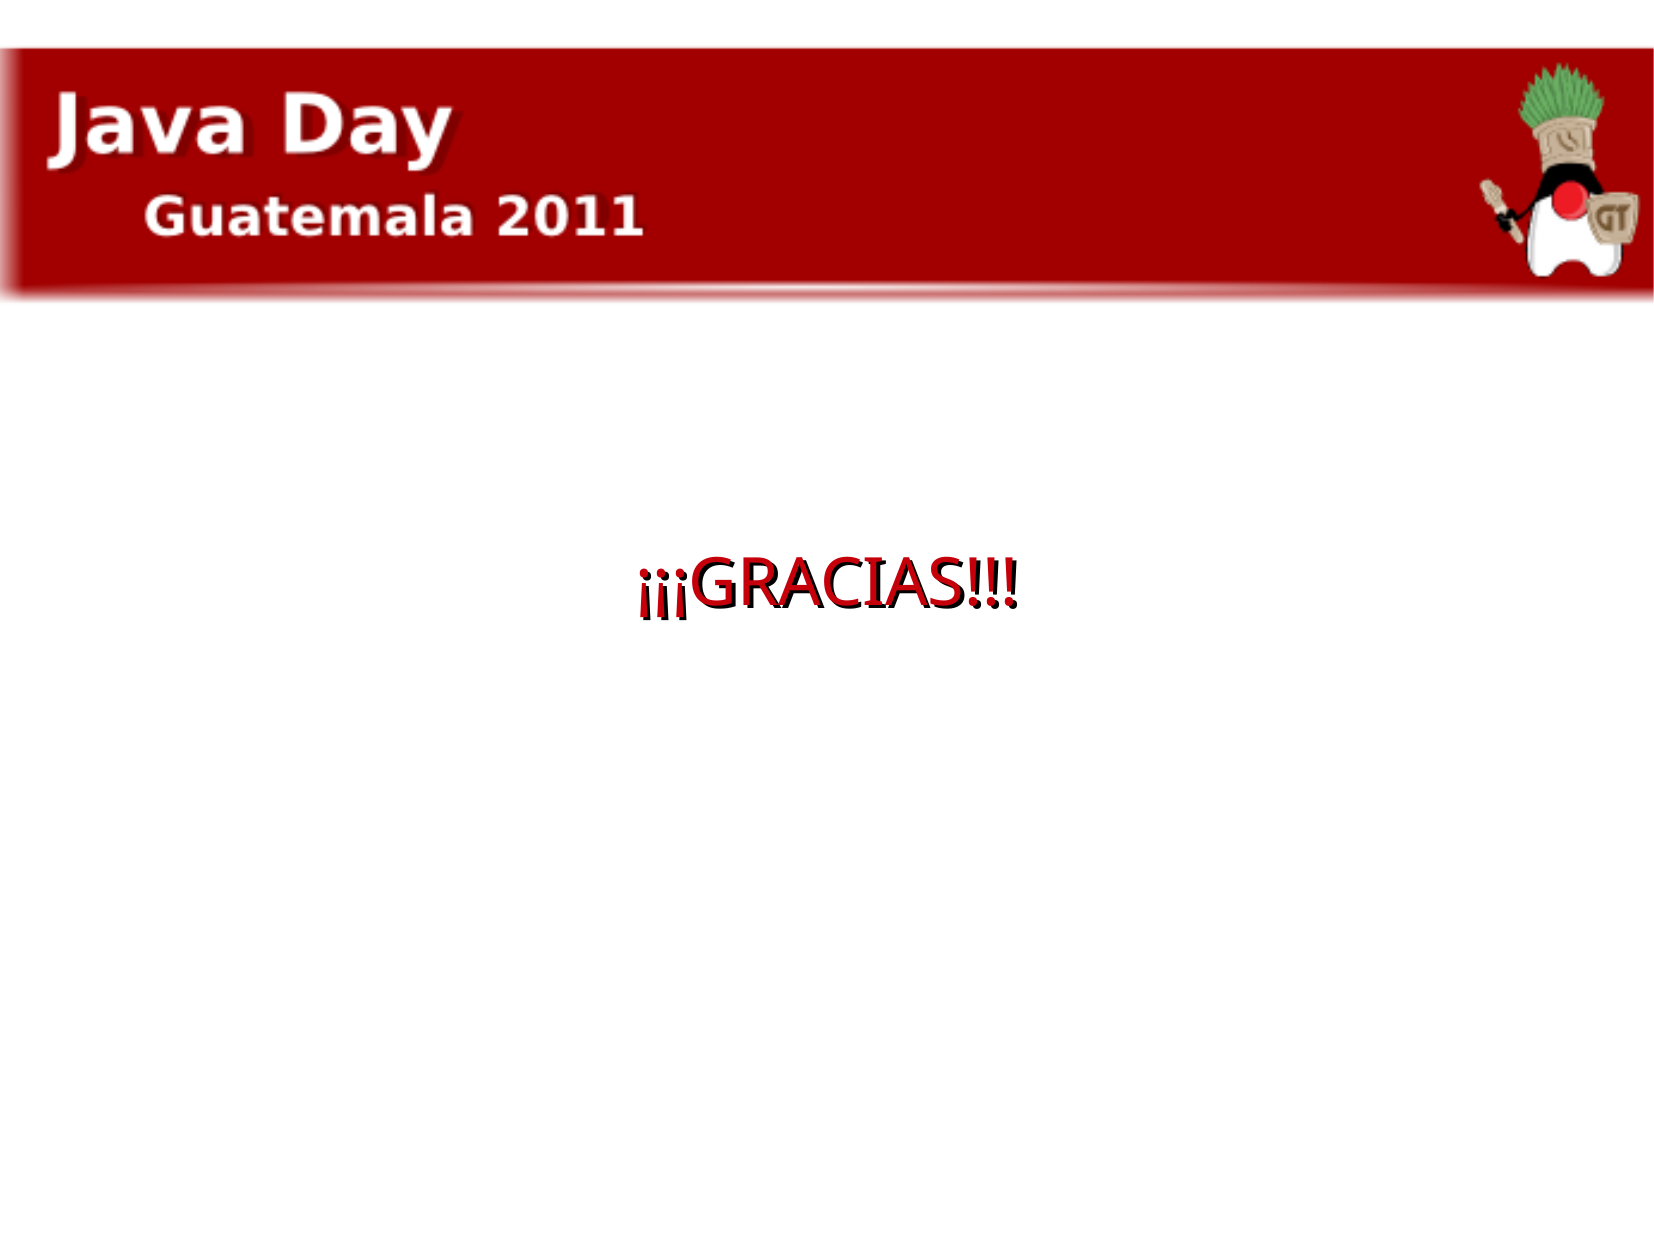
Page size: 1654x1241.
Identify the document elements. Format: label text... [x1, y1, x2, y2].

picture [0, 0, 1654, 308]
subtitle ¡¡¡GRACIAS!!! [82, 49, 1571, 1109]
